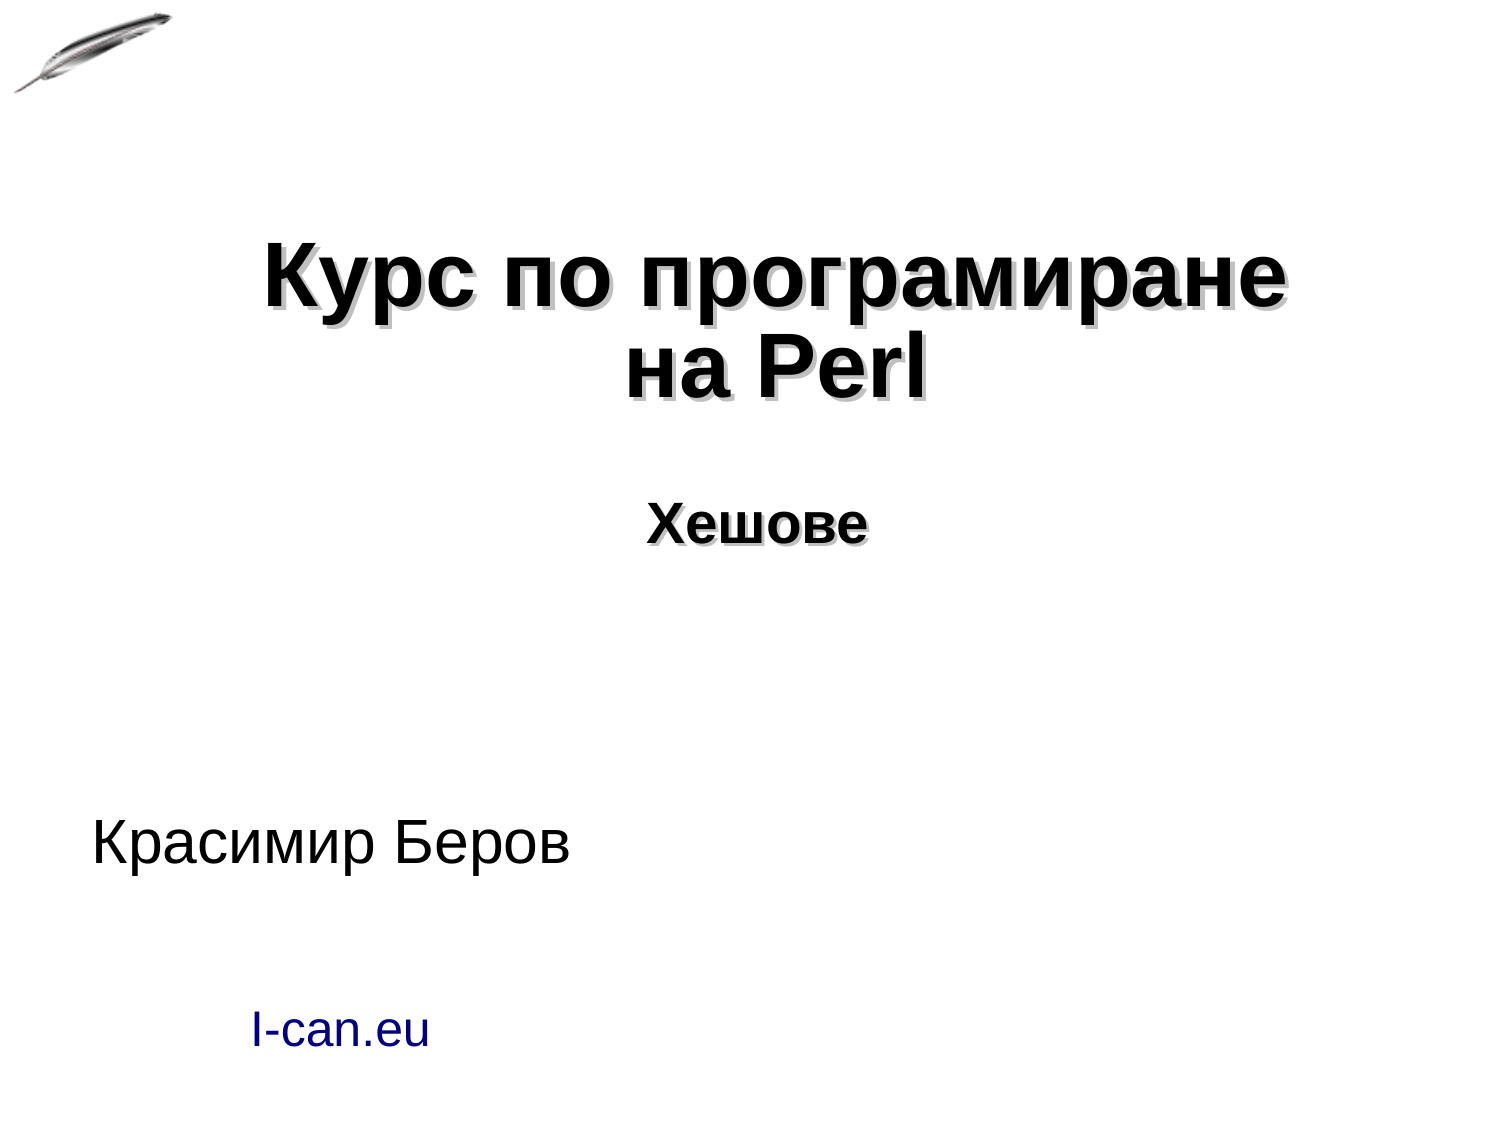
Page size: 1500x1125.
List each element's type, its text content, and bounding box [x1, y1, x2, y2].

picture [10, 11, 178, 95]
text_box Хешове [631, 481, 945, 562]
title Курс по програмиране на Perl [224, 206, 1329, 416]
text_box I-can.eu [235, 991, 446, 1065]
text_box Красимир Беров [77, 798, 643, 888]
